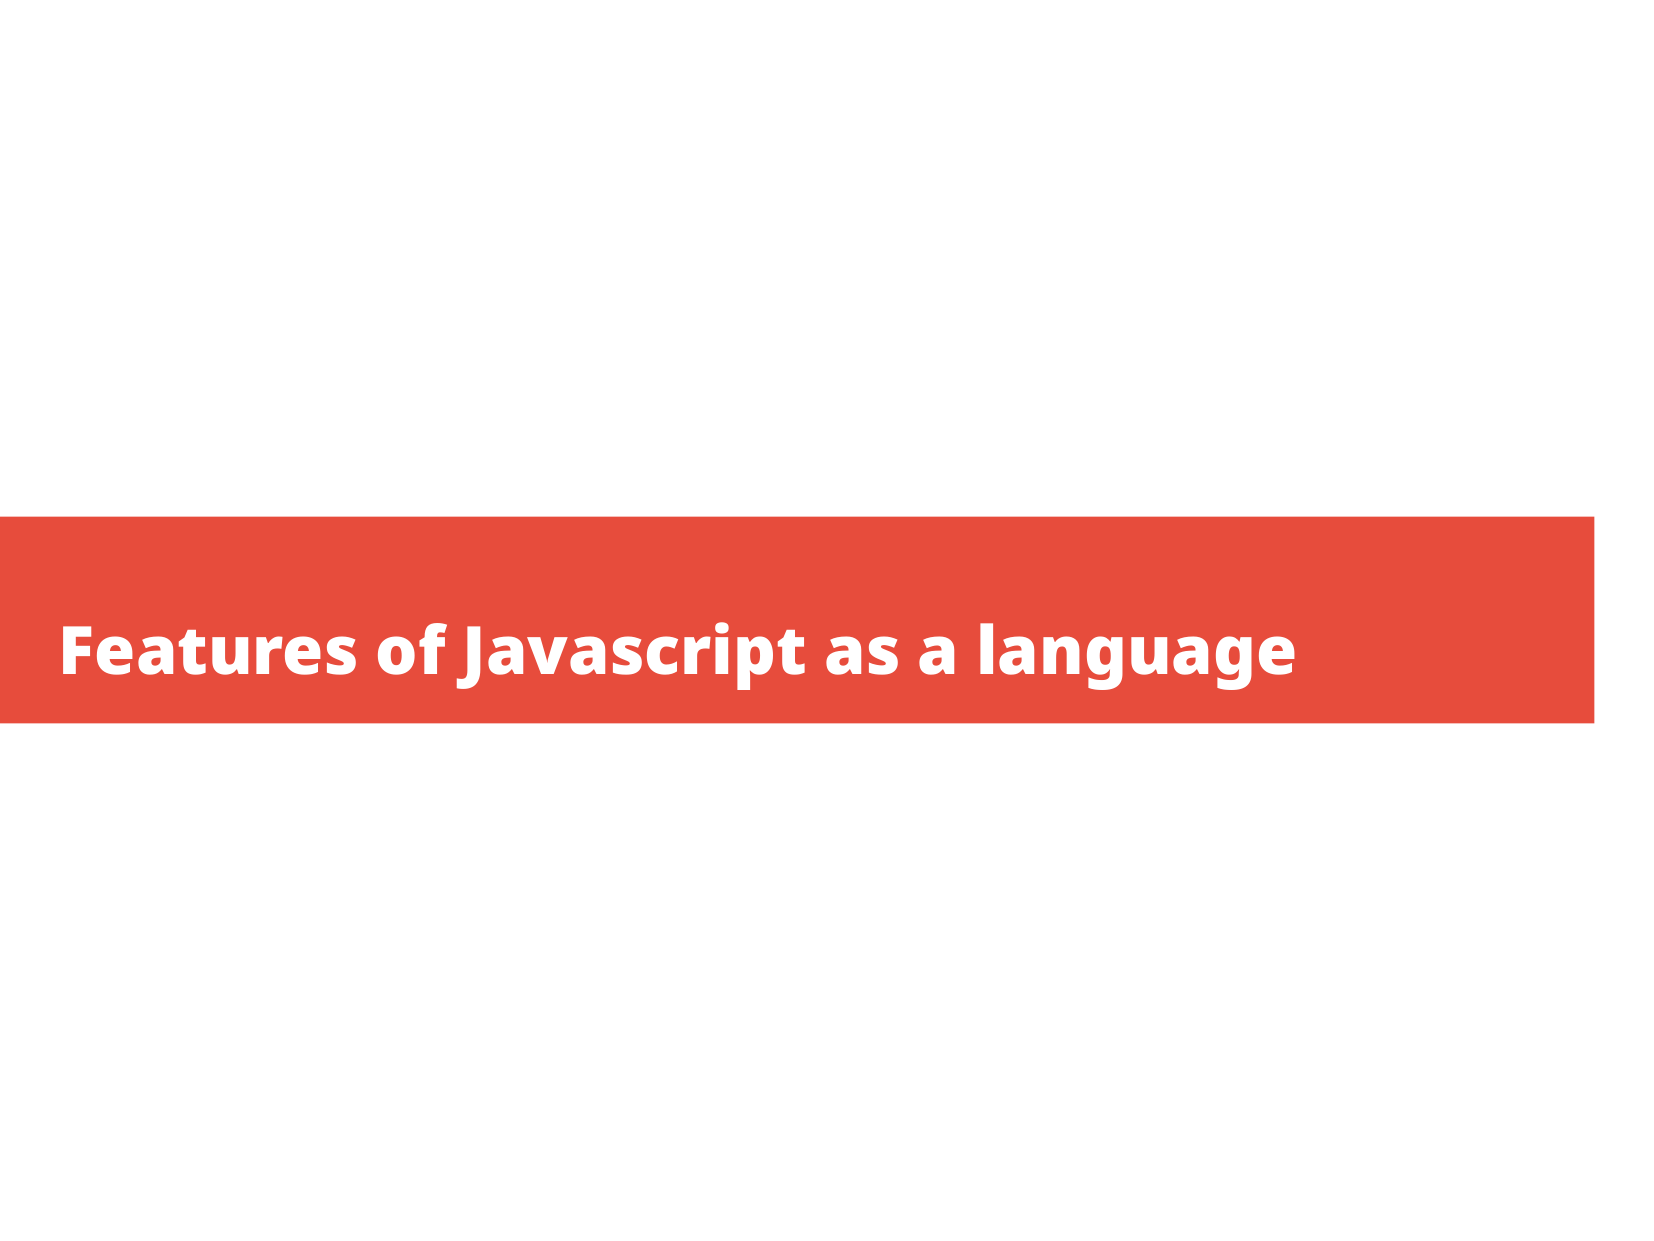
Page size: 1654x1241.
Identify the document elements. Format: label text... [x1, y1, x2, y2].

title Features of Javascript as a language [59, 546, 1595, 694]
